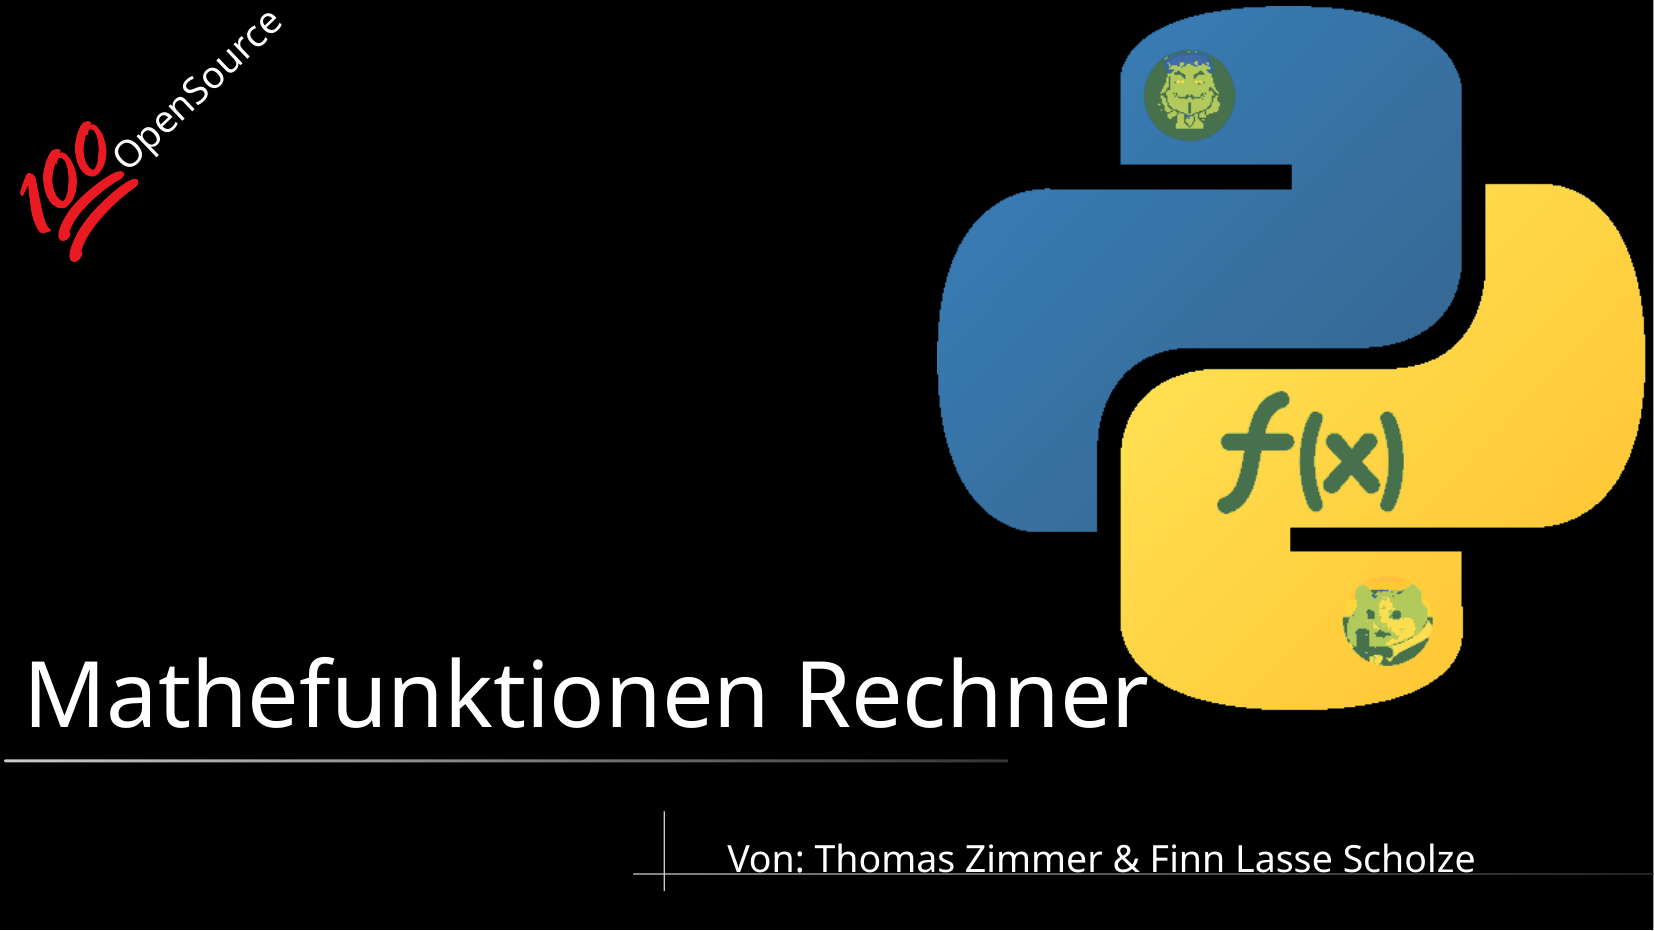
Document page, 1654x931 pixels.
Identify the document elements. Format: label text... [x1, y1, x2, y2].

text_box Von: Thomas Zimmer & Finn Lasse Scholze [712, 825, 1501, 924]
text_box OpenSource [84, 0, 318, 188]
picture [937, 6, 1647, 713]
title Mathefunktionen Rechner [23, 637, 1501, 746]
picture [0, 112, 159, 272]
